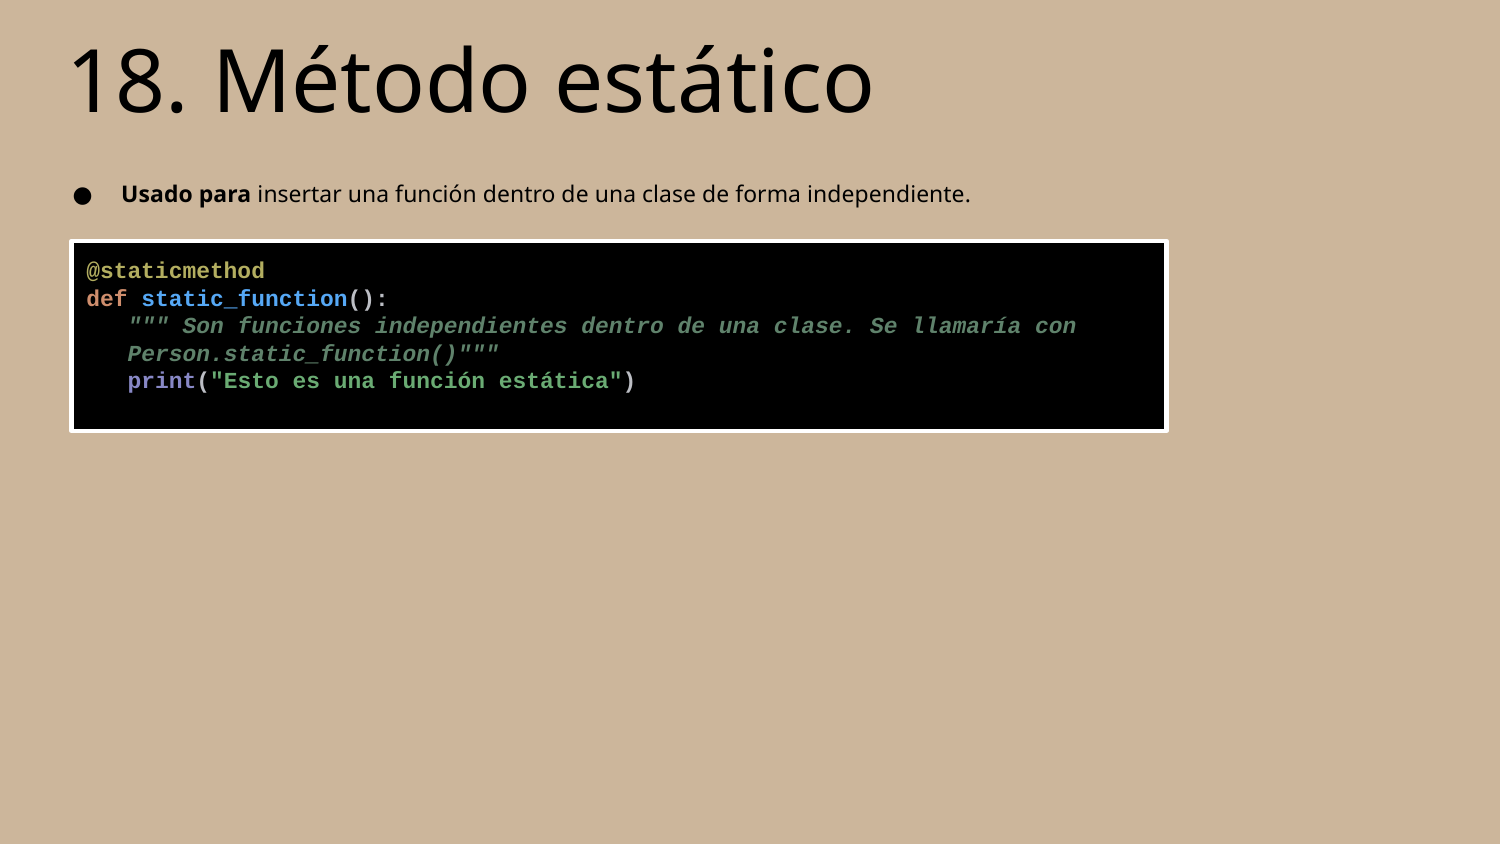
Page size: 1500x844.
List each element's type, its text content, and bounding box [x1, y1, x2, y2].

text_box @staticmethod def static_function(): """ Son funciones independientes dentro de una clase. Se llamaría con Person.static_function()""" print("Esto es una función estática") [71, 241, 1167, 431]
title 18. Método estático [51, 8, 1449, 146]
text_box Usado para insertar una función dentro de una clase de forma independiente. [31, 164, 1469, 223]
